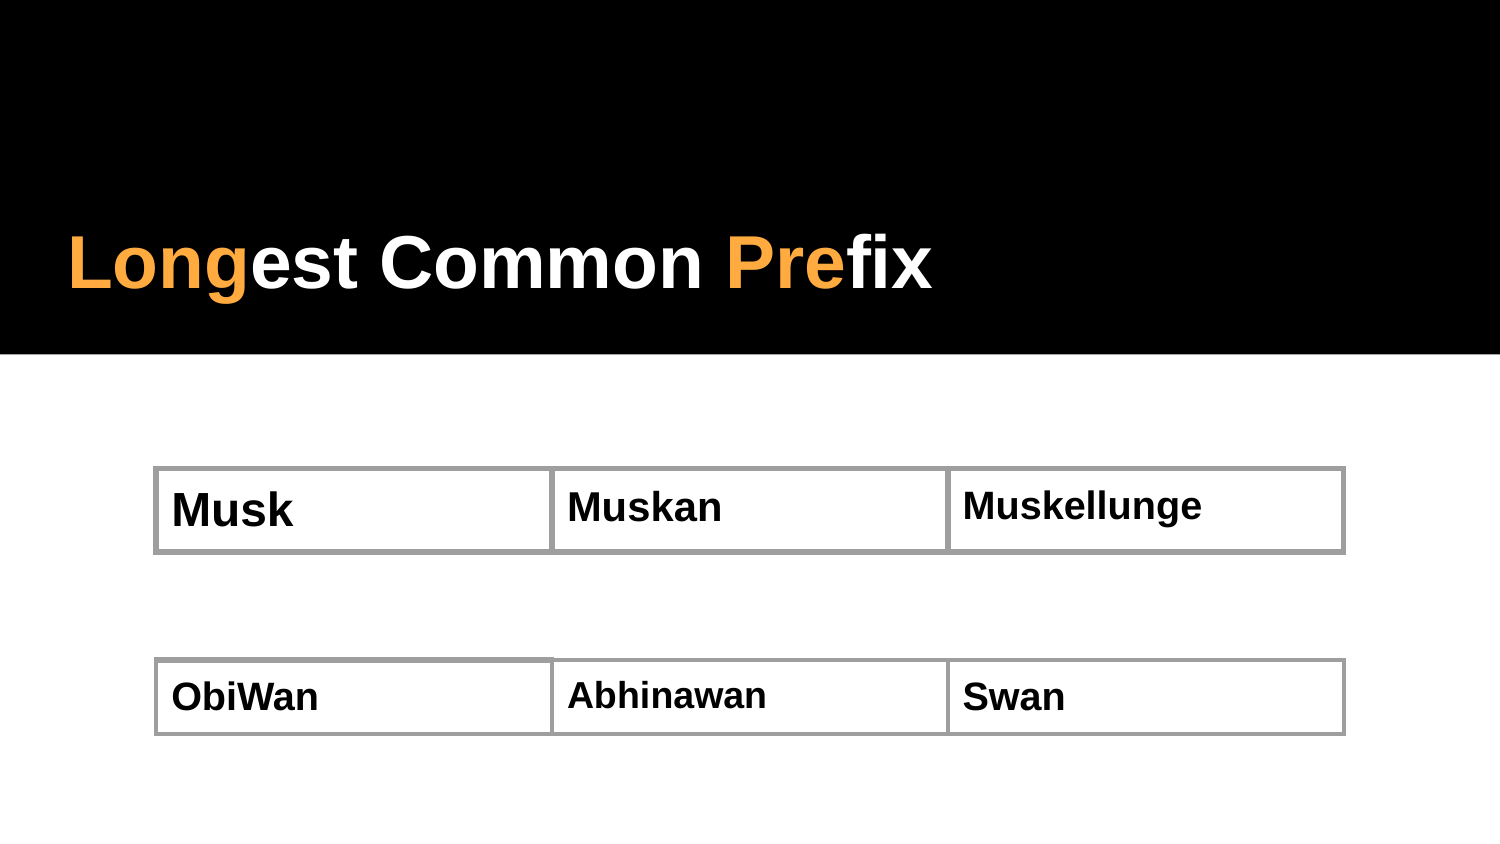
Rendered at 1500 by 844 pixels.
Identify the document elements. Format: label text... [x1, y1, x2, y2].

table_header ObiWan [158, 663, 550, 732]
table_header Swan [950, 662, 1342, 732]
table_header Abhinawan [554, 662, 946, 732]
table_header Muskan [555, 471, 945, 549]
table_header Muskellunge [951, 471, 1341, 549]
title Longest Common Prefix [52, 60, 1190, 320]
table_header Musk [159, 471, 549, 549]
